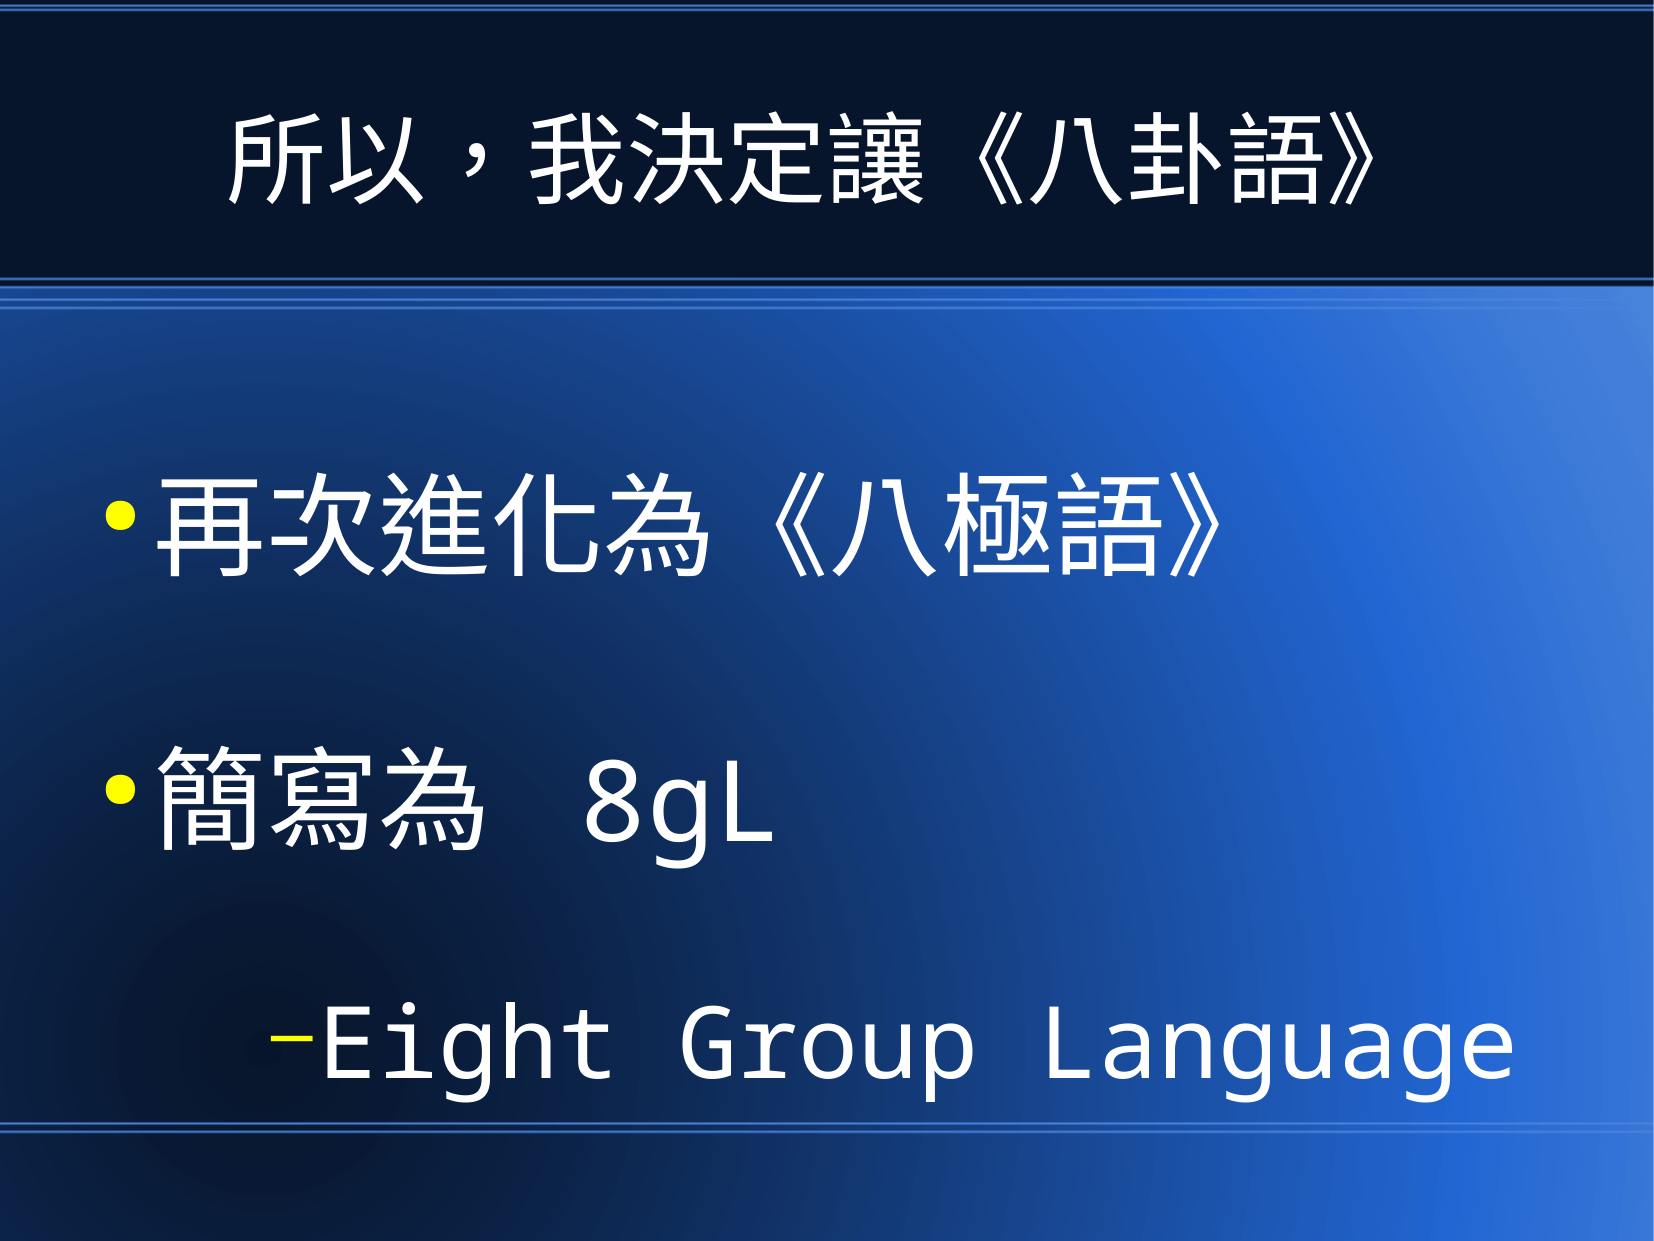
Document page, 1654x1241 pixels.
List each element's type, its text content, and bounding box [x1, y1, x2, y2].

list 再次進化為《八極語》 簡寫為 8gL Eight Group Language [82, 355, 1571, 1241]
picture [0, 0, 1654, 1241]
title 所以，我決定讓《八卦語》 [82, 49, 1571, 257]
